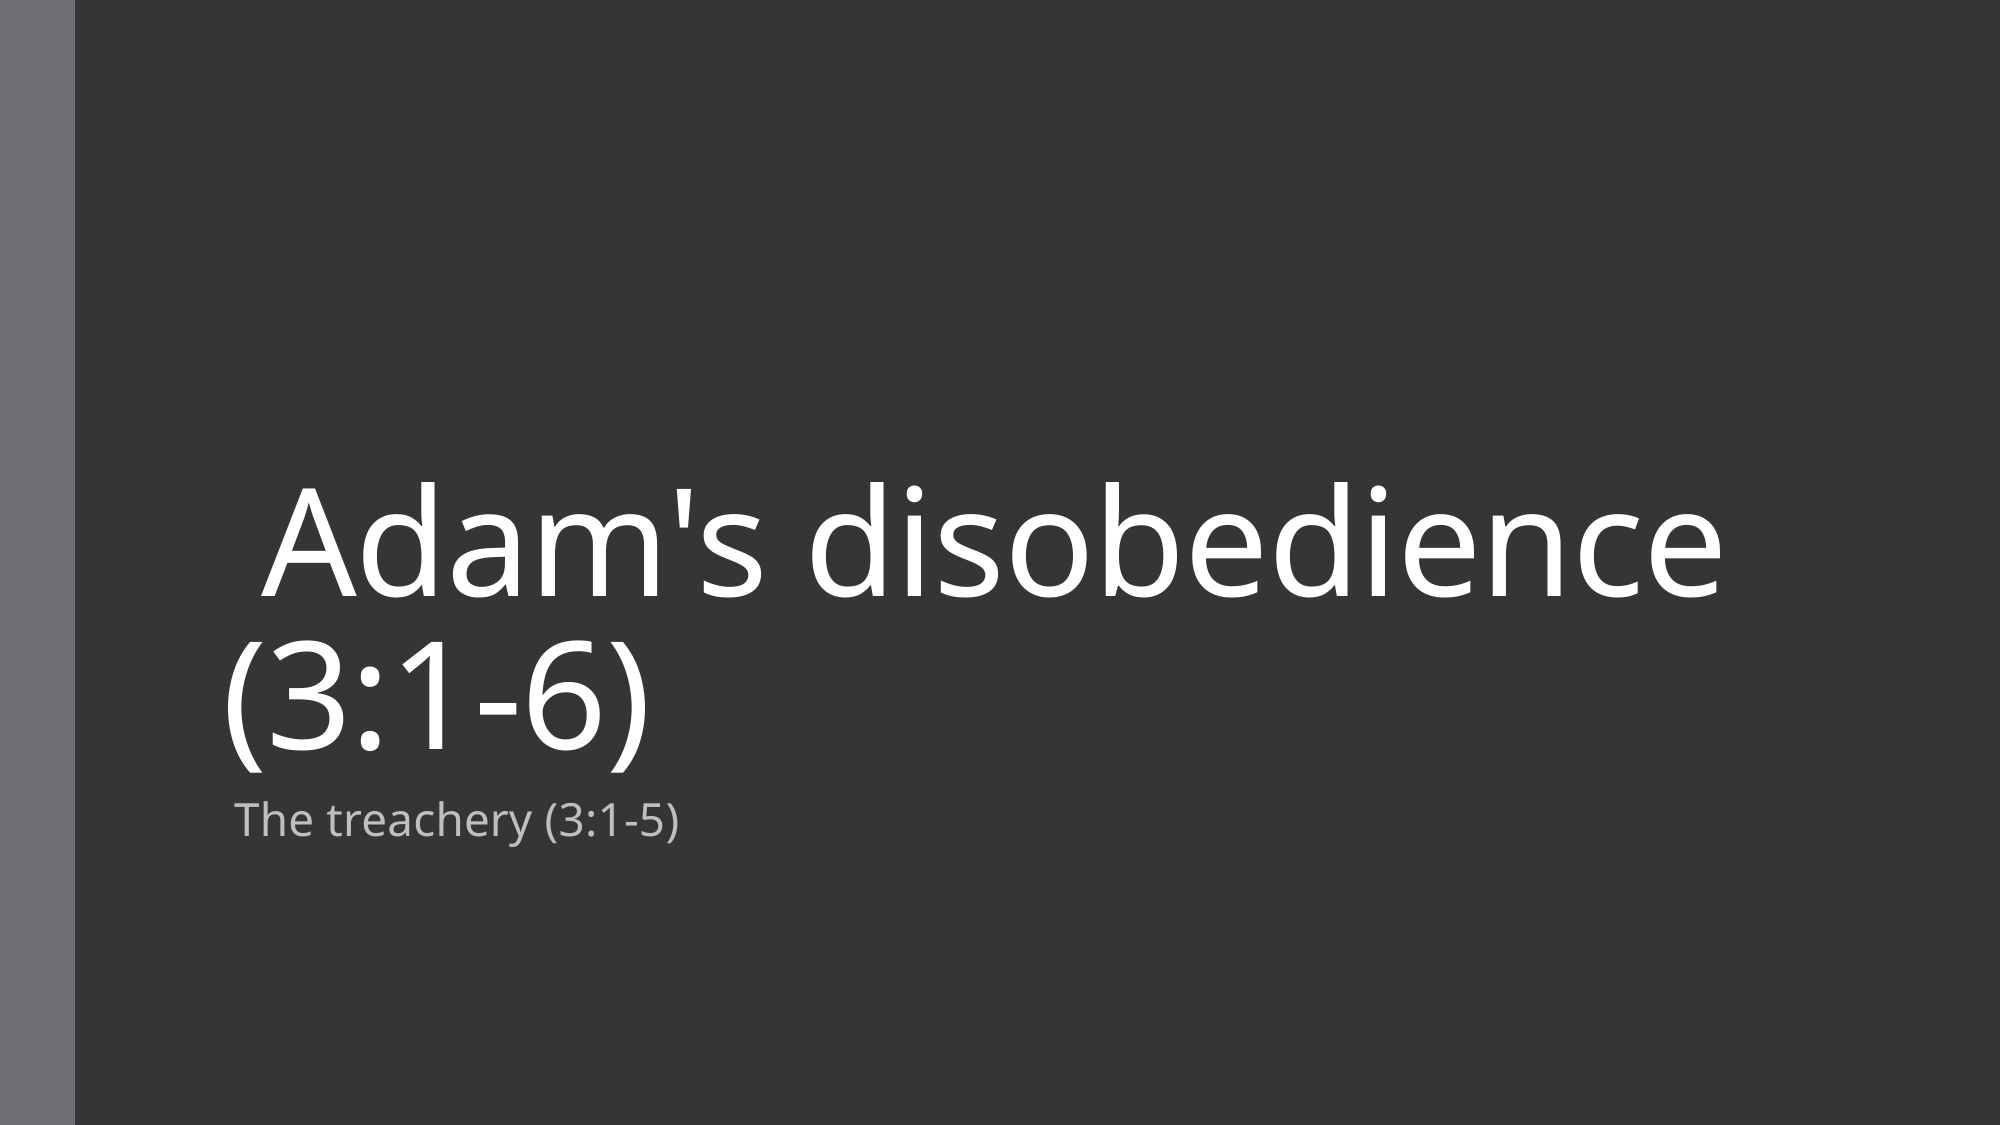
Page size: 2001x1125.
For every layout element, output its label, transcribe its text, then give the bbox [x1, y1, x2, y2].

subtitle The treachery (3:1-5) [206, 787, 1752, 1066]
title Adam's disobedience (3:1-6) [206, 124, 1752, 787]
